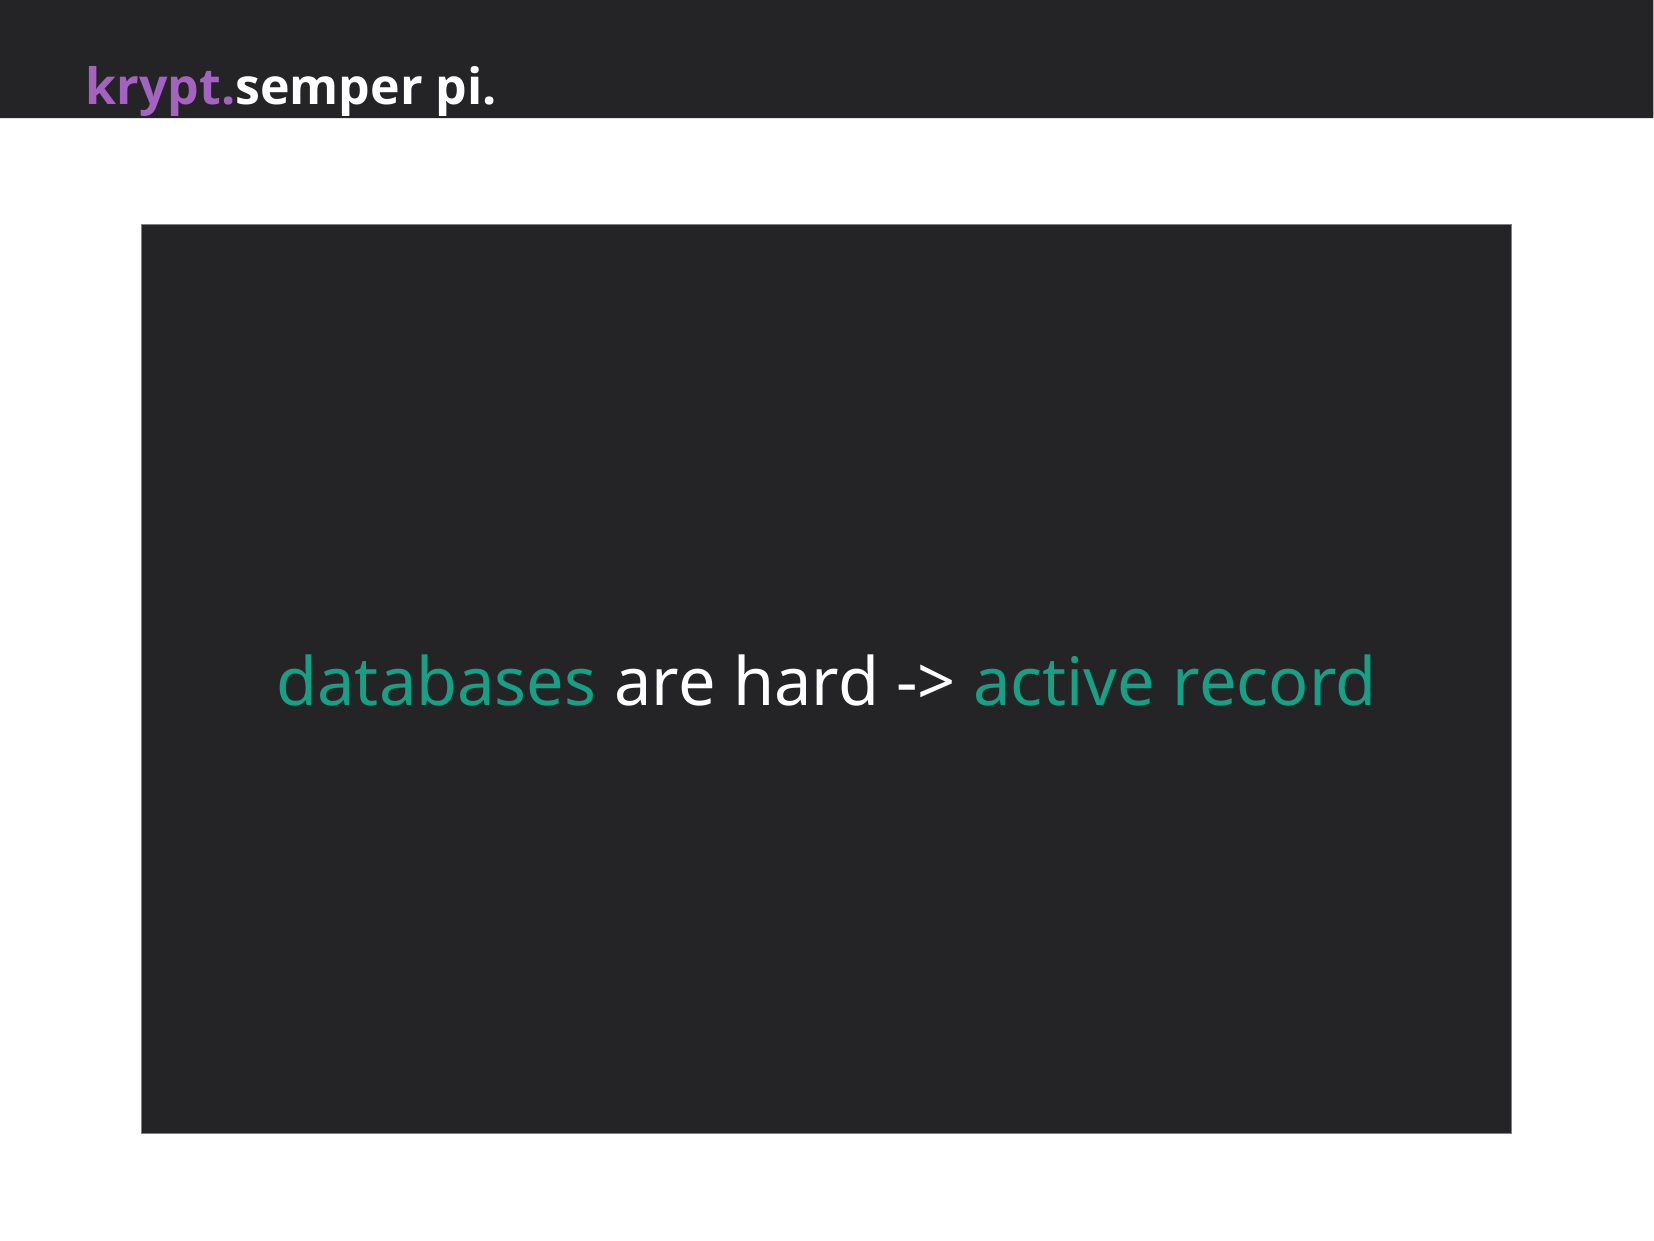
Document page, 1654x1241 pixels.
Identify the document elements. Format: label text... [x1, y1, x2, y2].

text_box databases are hard -> active record [141, 224, 1512, 1134]
text_box [0, 0, 1654, 119]
text_box krypt.semper pi. [70, 43, 544, 119]
